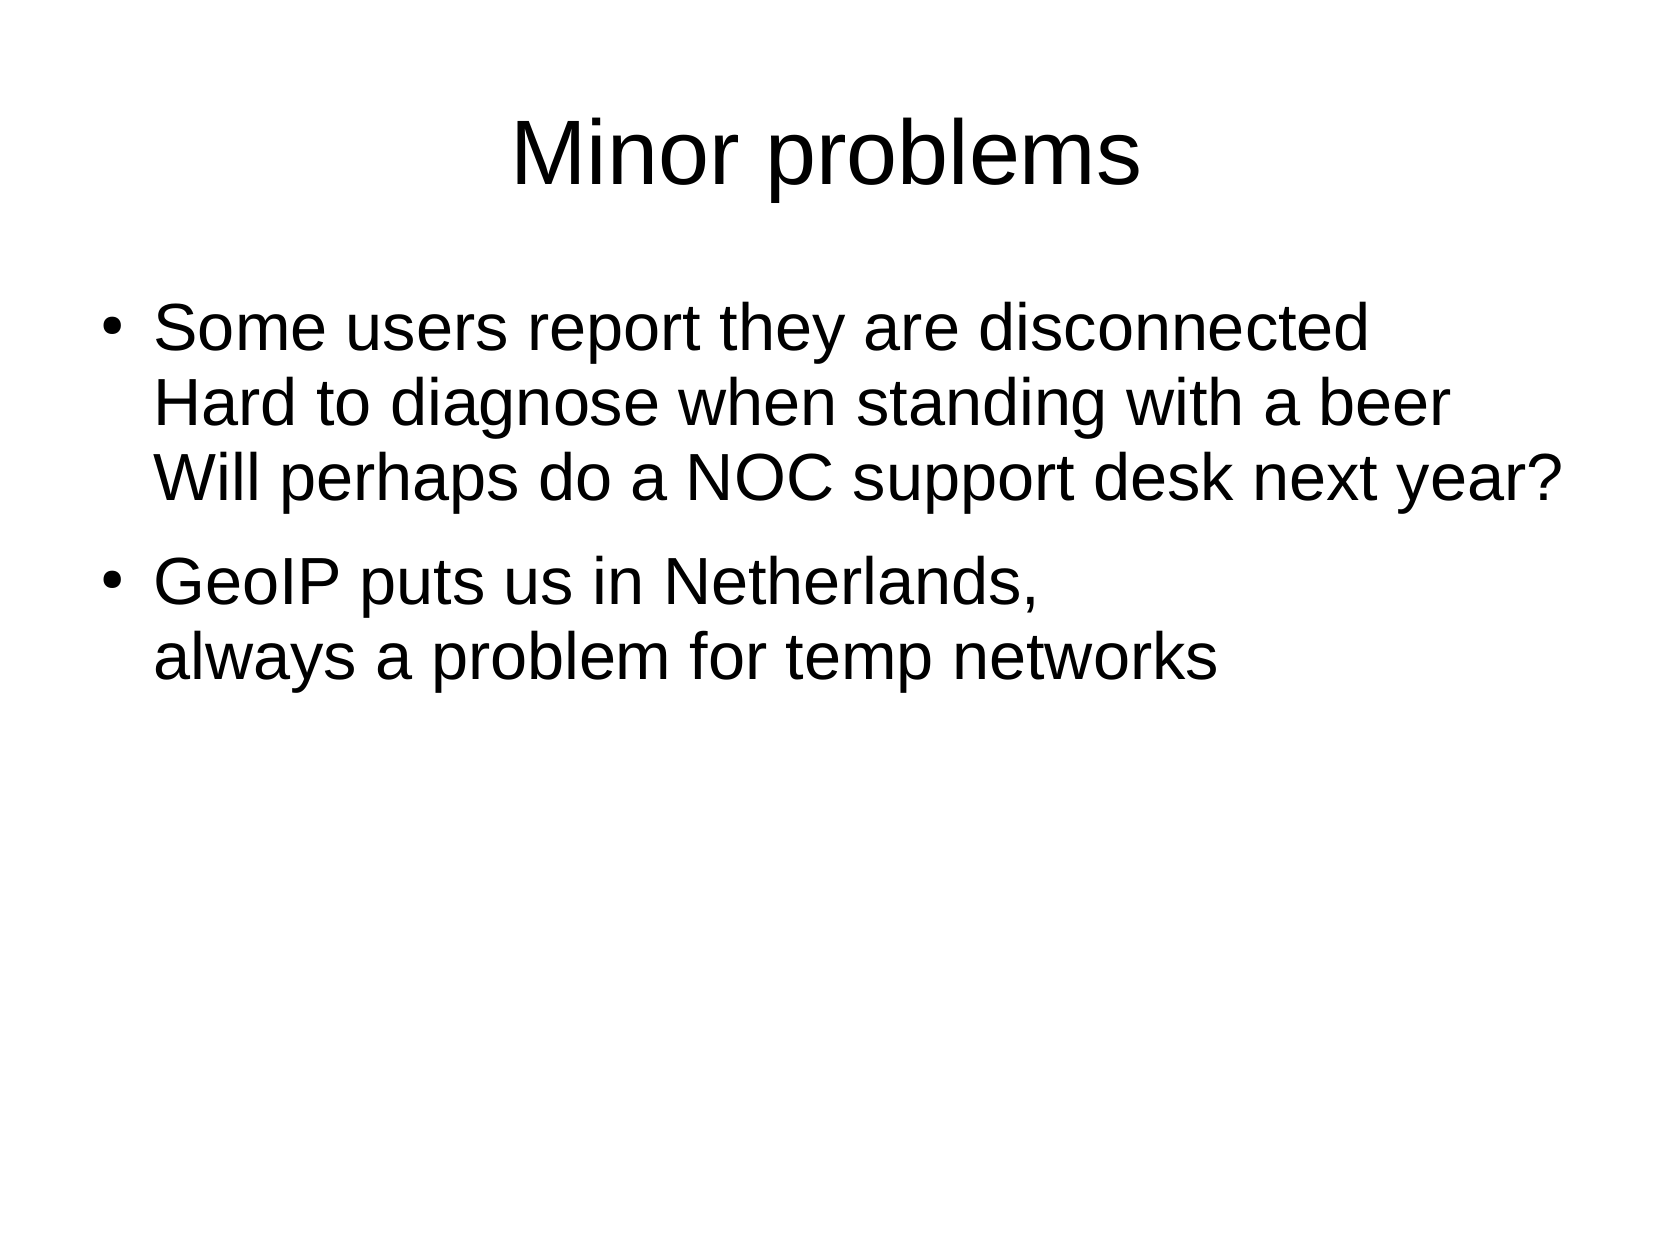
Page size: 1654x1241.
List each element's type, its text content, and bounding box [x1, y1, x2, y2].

list Some users report they are disconnected Hard to diagnose when standing with a beer Will perhaps do a NOC support desk next year? GeoIP puts us in Netherlands, always a problem for temp networks [82, 290, 1571, 1171]
title Minor problems [82, 49, 1571, 257]
